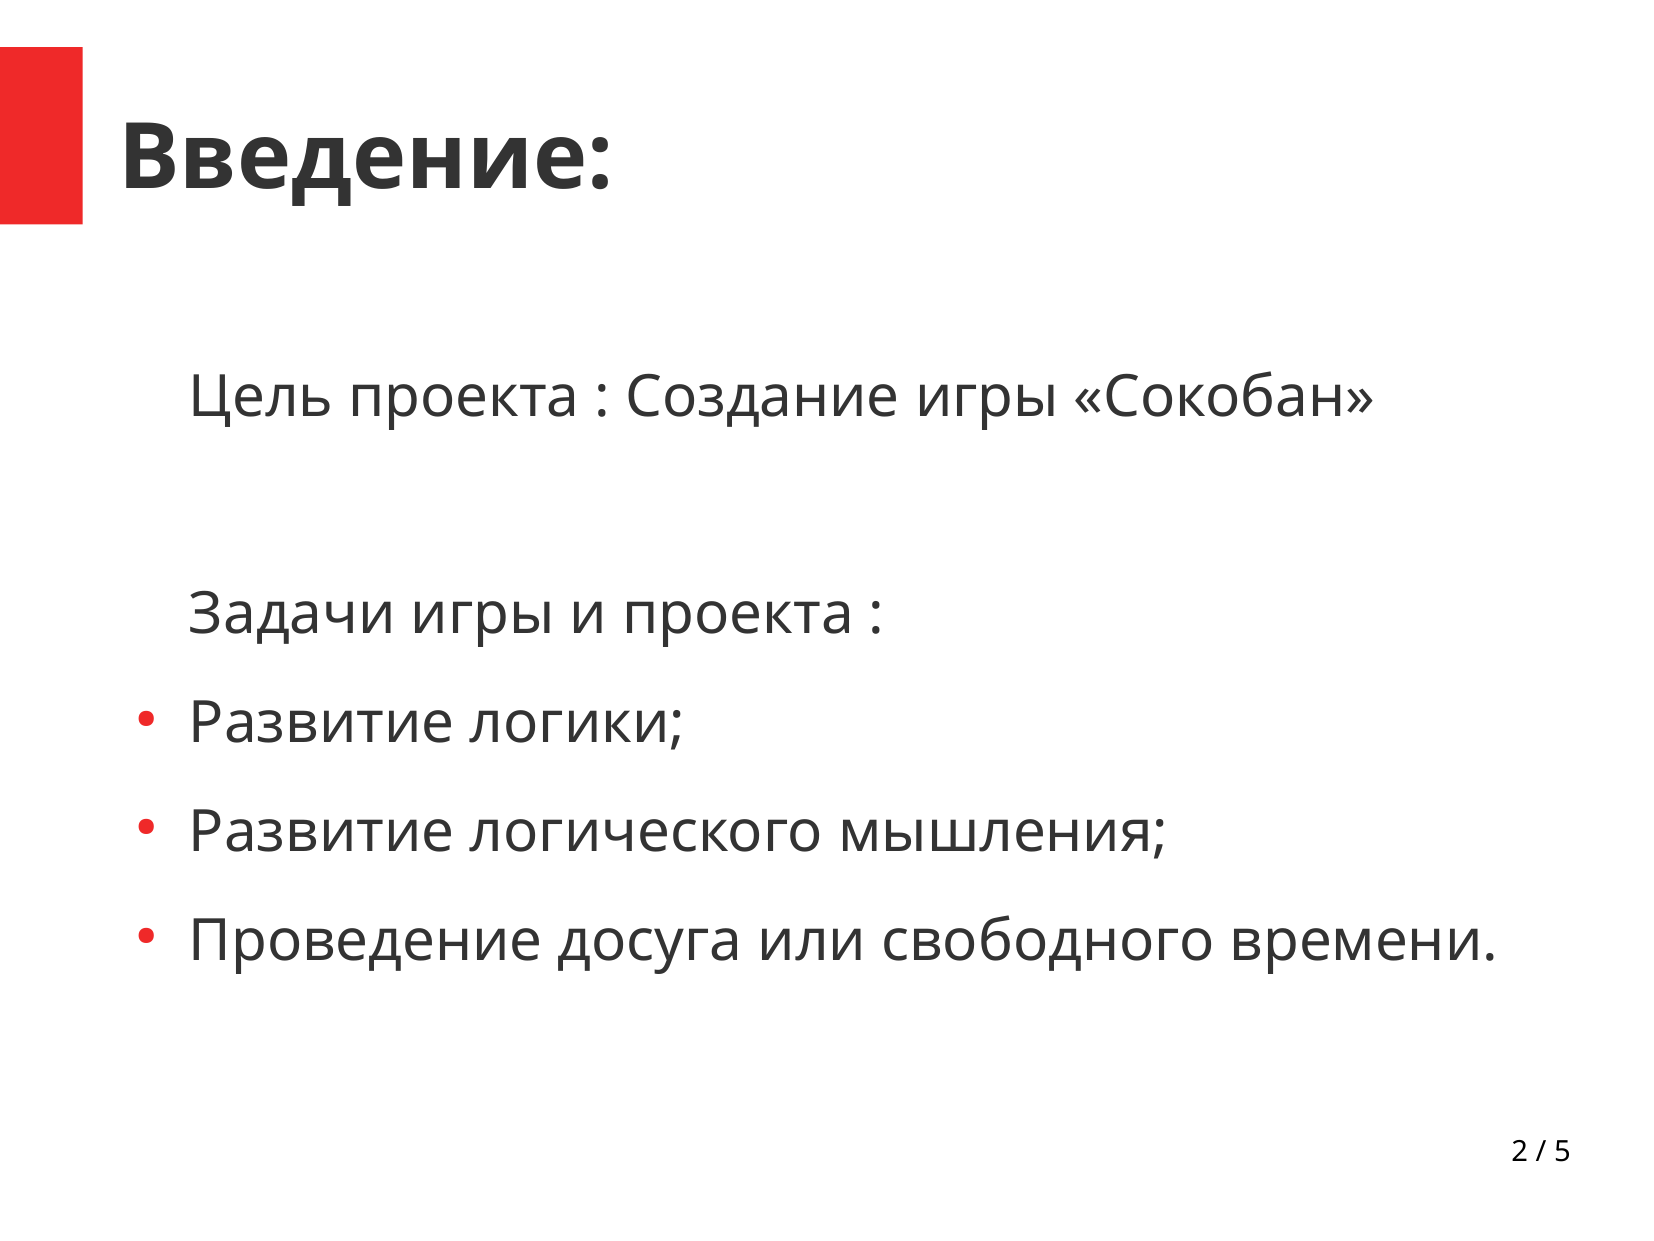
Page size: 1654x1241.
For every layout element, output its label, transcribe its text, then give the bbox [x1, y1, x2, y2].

title Введение: [118, 49, 1571, 257]
list Цель проекта : Создание игры «Сокобан» Задачи игры и проекта : Развитие логики; Развитие логического мышления; Проведение досуга или свободного времени. [118, 354, 1536, 1074]
